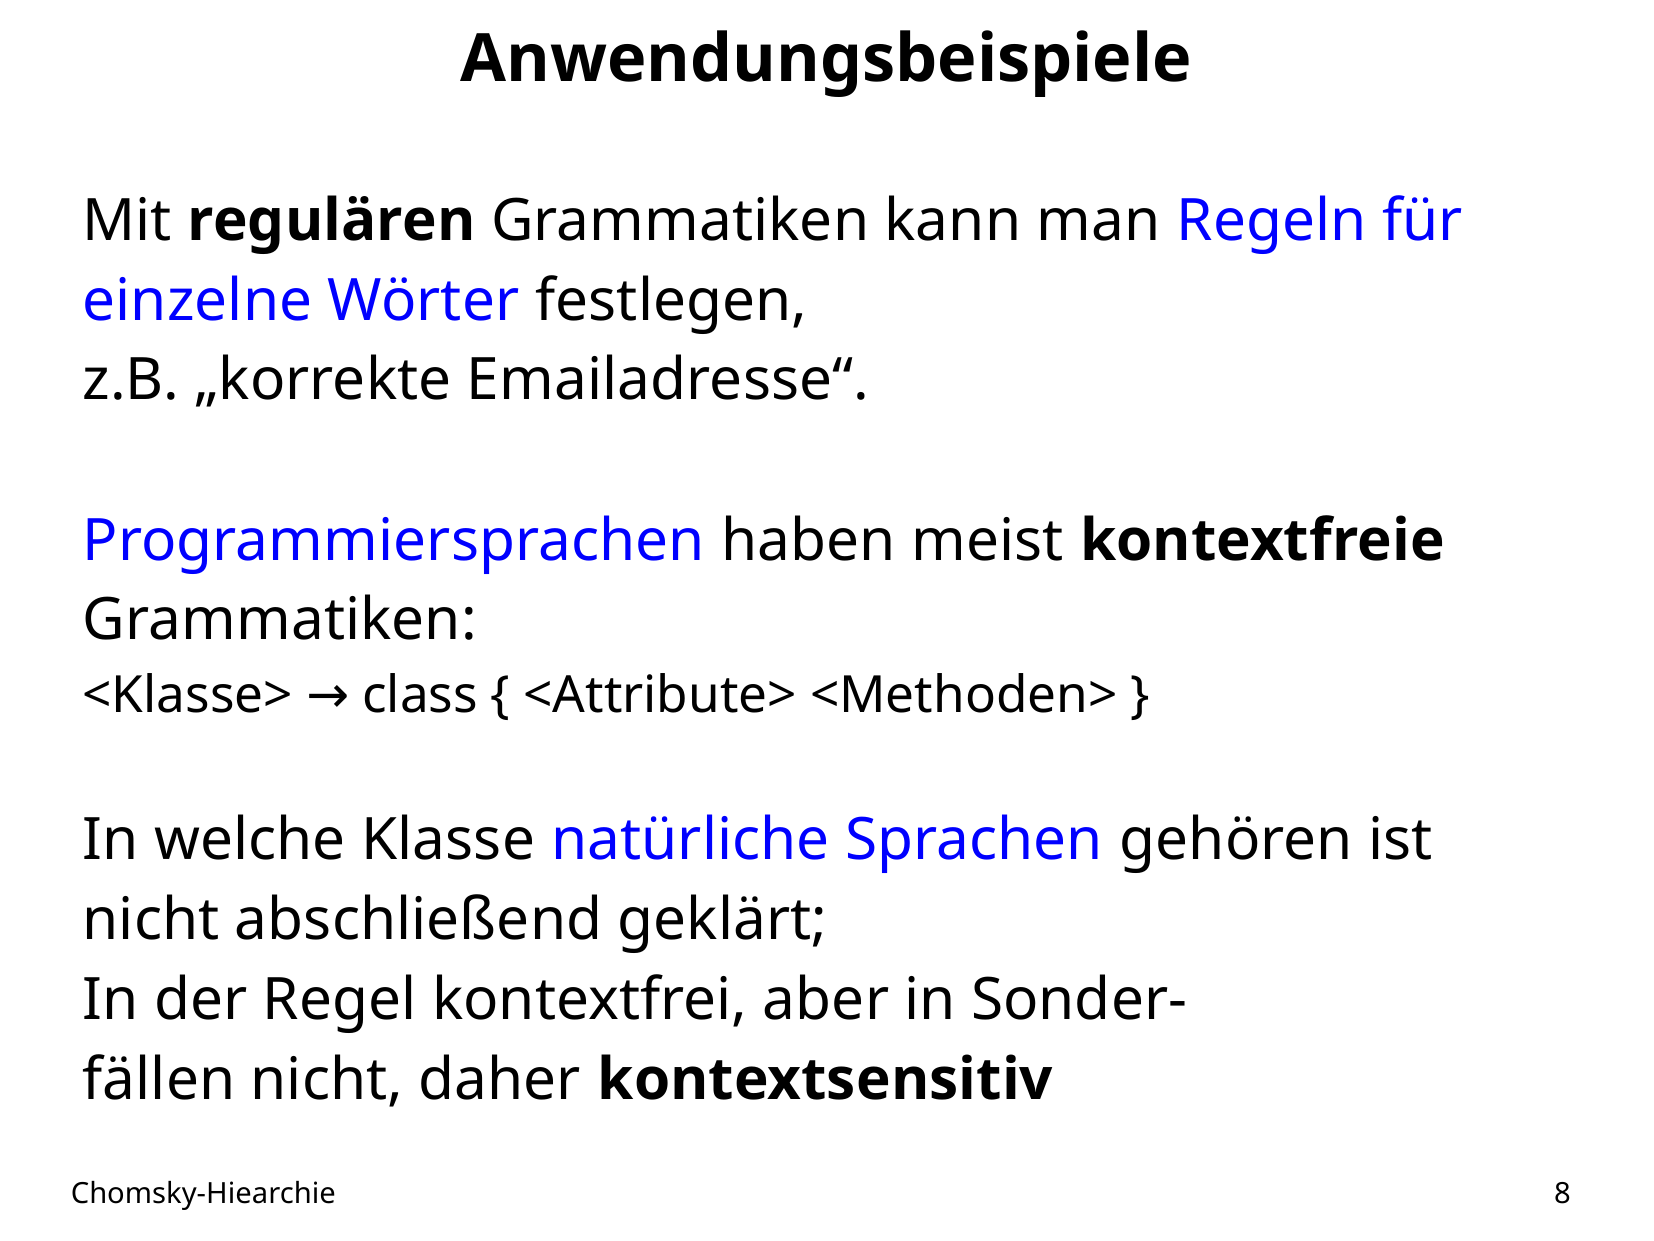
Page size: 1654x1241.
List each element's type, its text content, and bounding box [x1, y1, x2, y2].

title Anwendungsbeispiele [0, 5, 1654, 107]
list Mit regulären Grammatiken kann man Regeln für einzelne Wörter festlegen, z.B. „korrekte Emailadresse“. Programmiersprachen haben meist kontextfreie Grammatiken: <Klasse> → class { <Attribute> <Methoden> } In welche Klasse natürliche Sprachen gehören ist nicht abschließend geklärt; In der Regel kontextfrei, aber in Sonder- fällen nicht, daher kontextsensitiv [82, 177, 1571, 1123]
